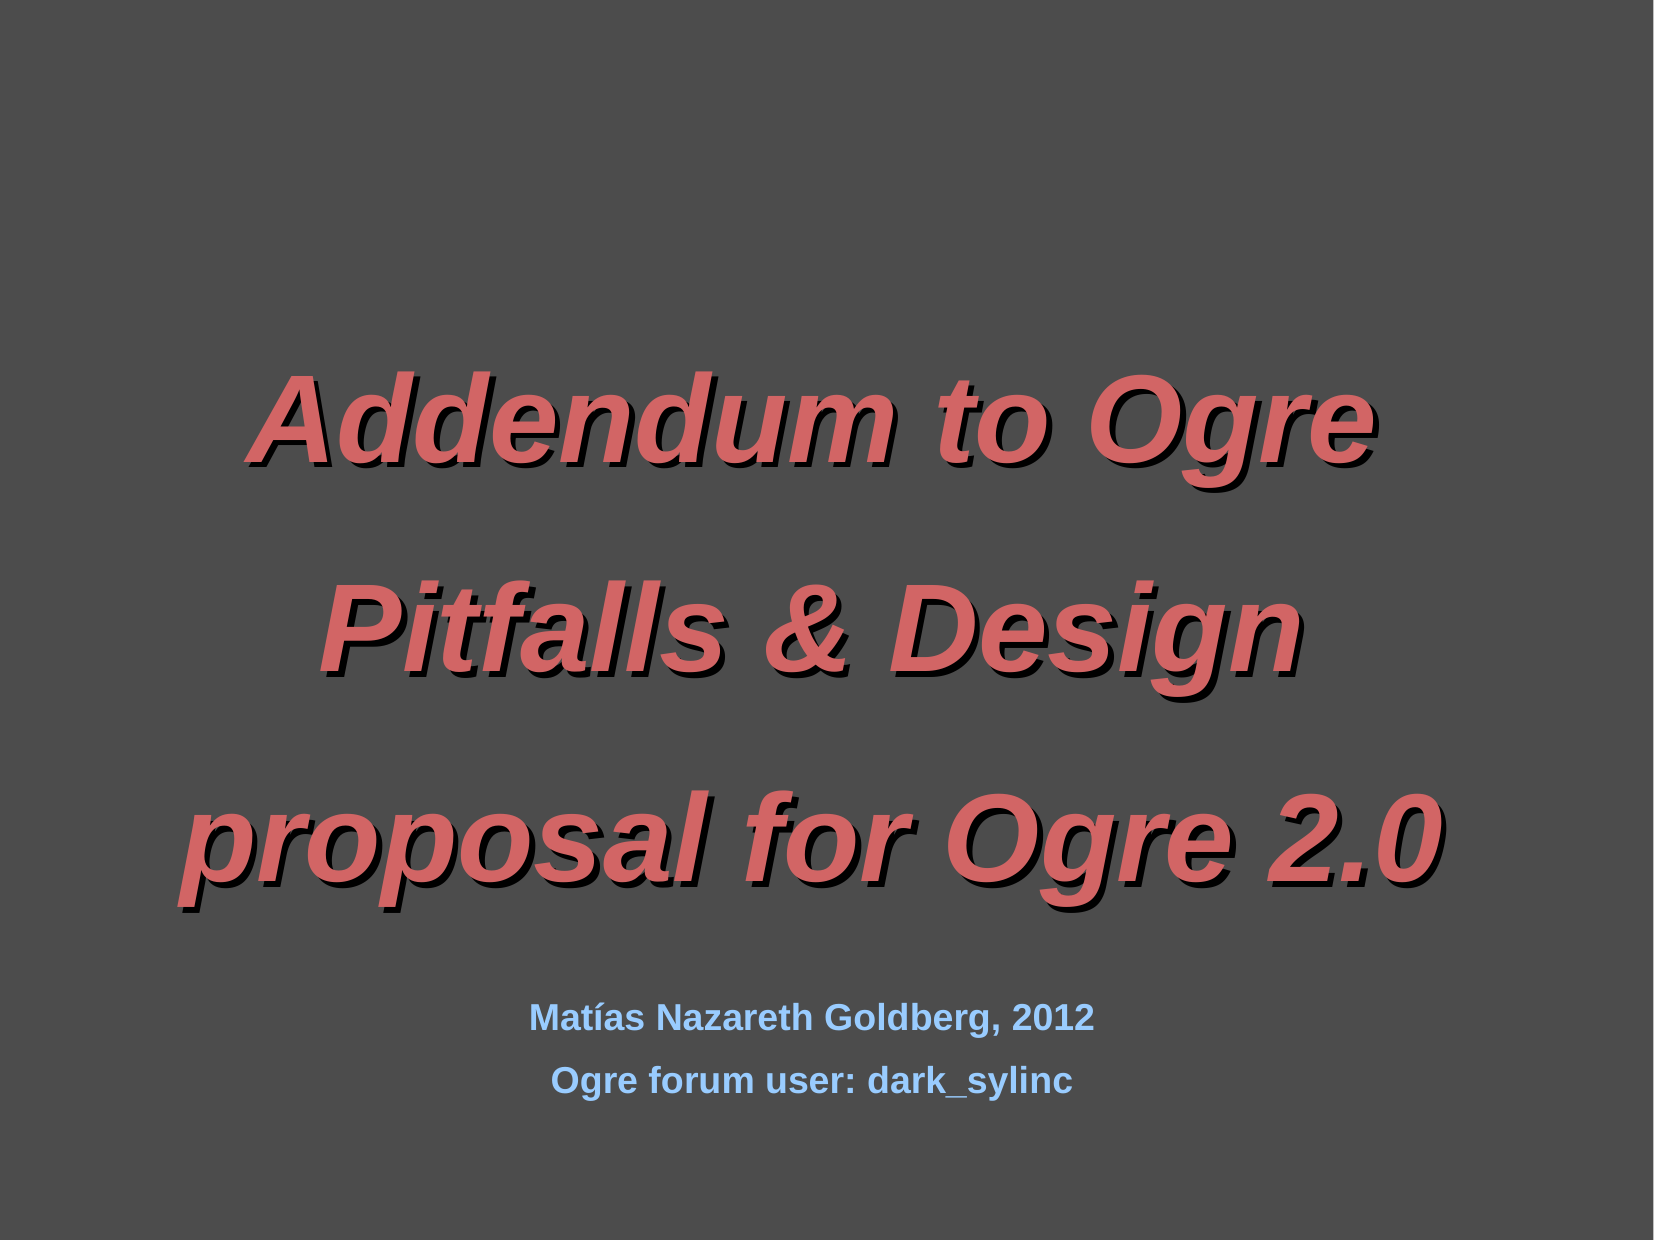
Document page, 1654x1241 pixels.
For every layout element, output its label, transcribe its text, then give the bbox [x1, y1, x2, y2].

text_box Matías Nazareth Goldberg, 2012 Ogre forum user: dark_sylinc [29, 968, 1595, 1092]
text_box Addendum to Ogre Pitfalls & Design proposal for Ogre 2.0 [29, 271, 1595, 846]
